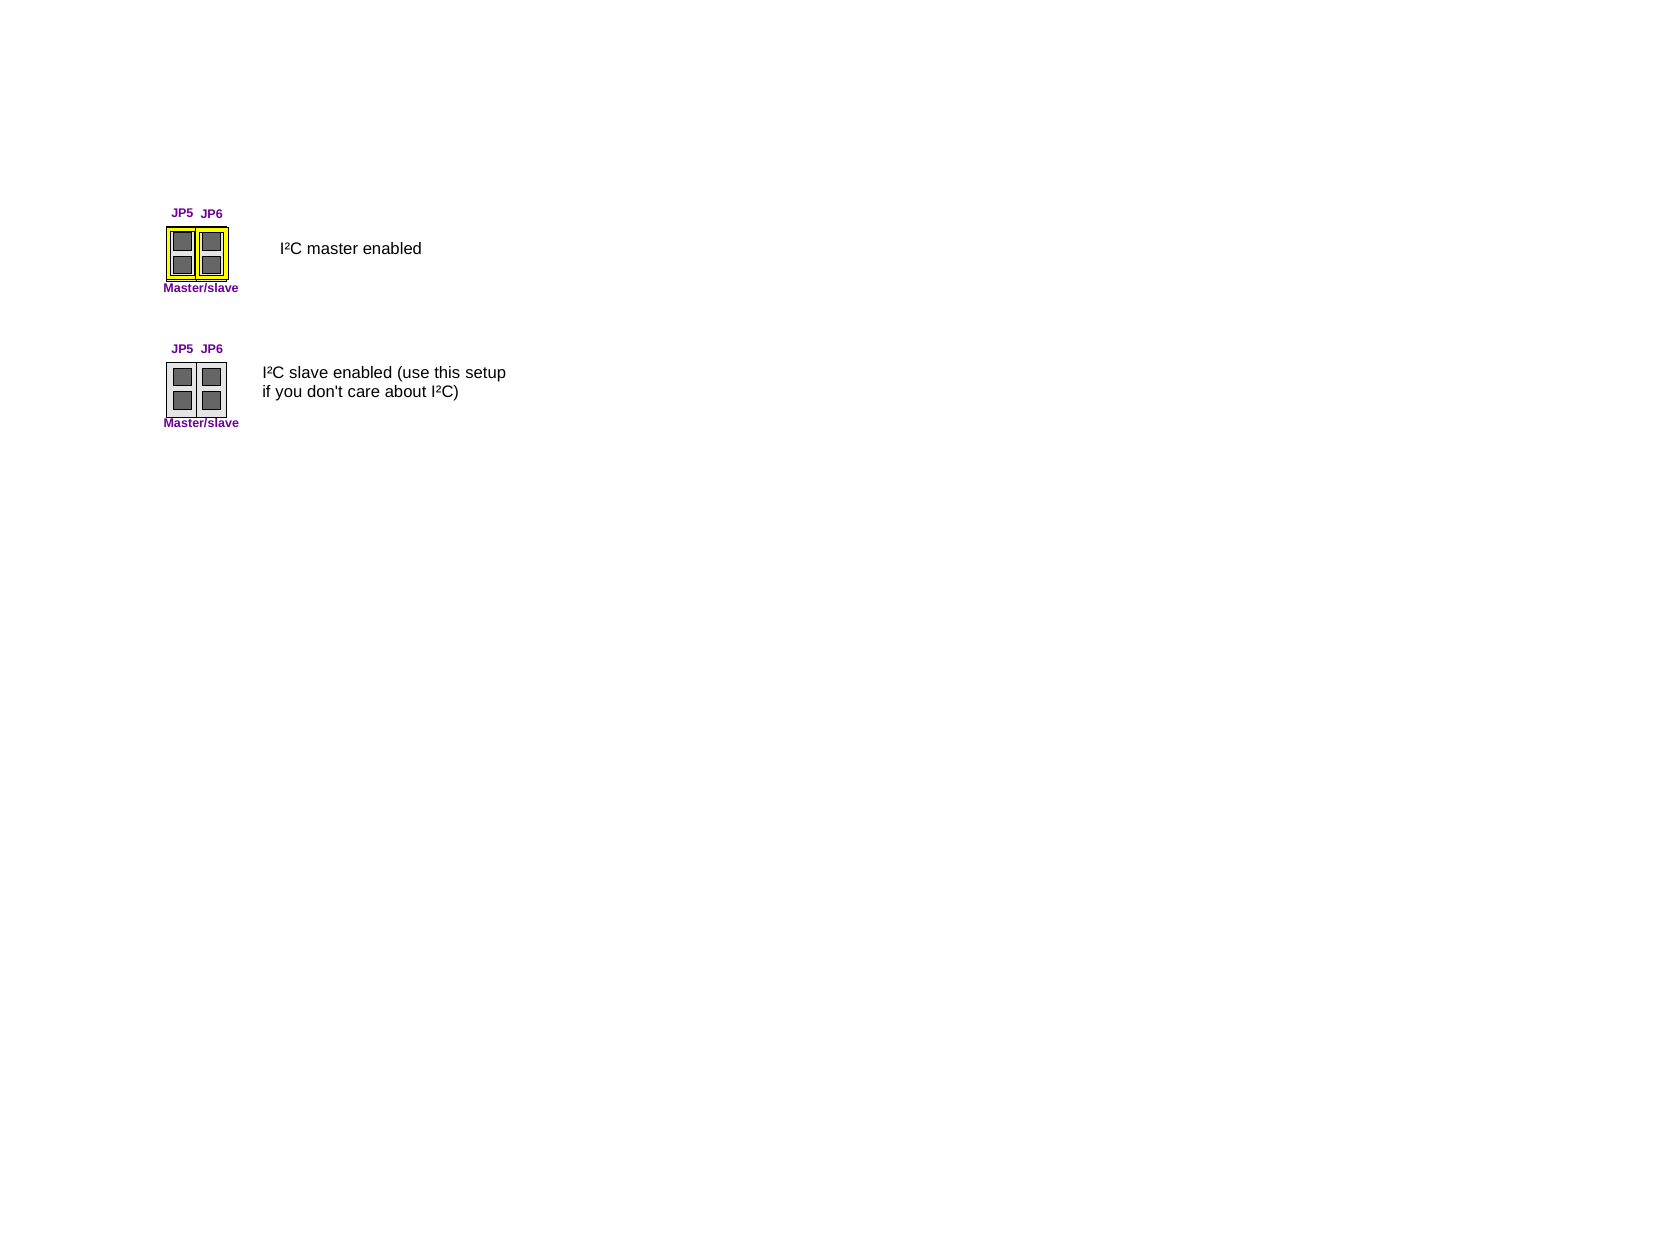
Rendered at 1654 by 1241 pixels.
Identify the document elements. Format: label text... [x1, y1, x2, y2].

text_box I²C slave enabled (use this setup if you don't care about I²C) [247, 355, 565, 422]
text_box [166, 370, 227, 418]
text_box I²C master enabled [265, 231, 438, 272]
text_box Master/slave [148, 409, 271, 444]
text_box [166, 227, 229, 282]
text_box JP5 [156, 199, 185, 234]
text_box JP6 [186, 335, 242, 370]
text_box JP6 [185, 199, 242, 234]
text_box JP5 [156, 335, 186, 370]
text_box Master/slave [148, 273, 271, 308]
